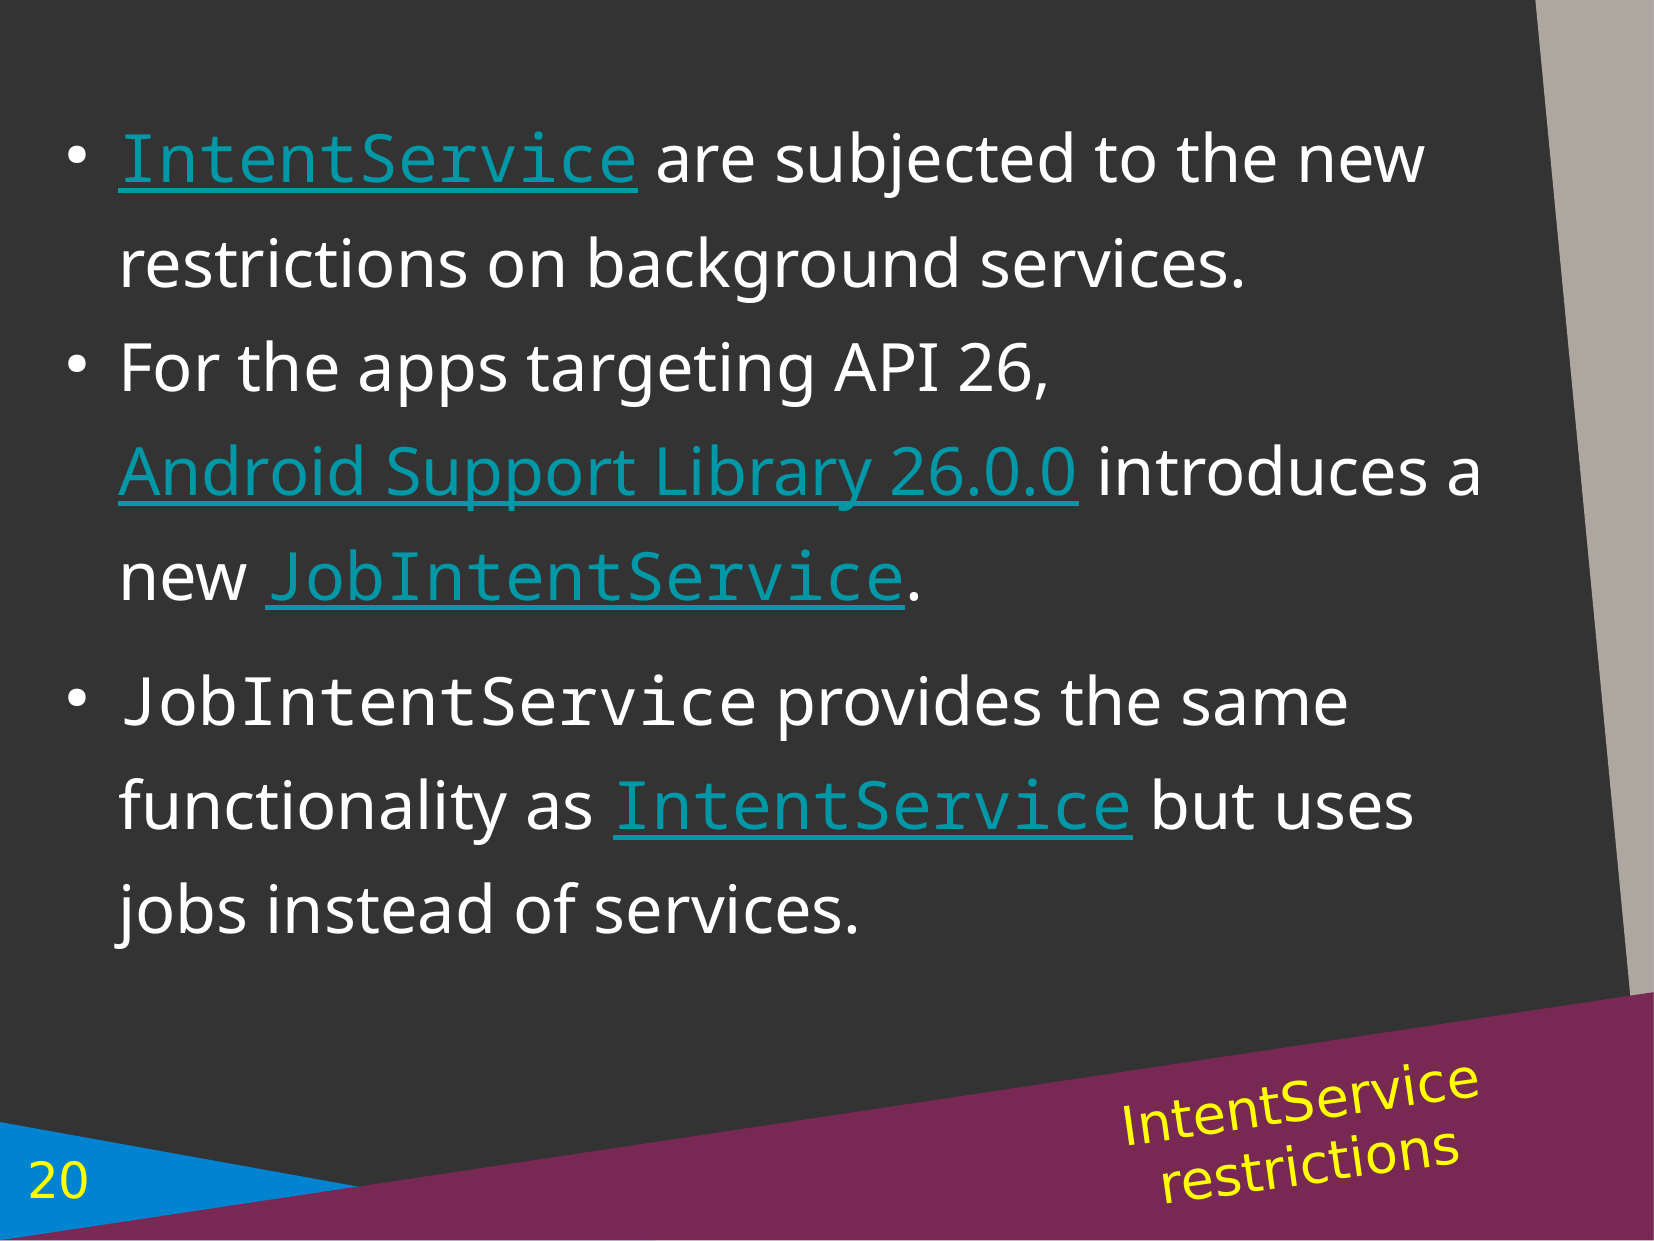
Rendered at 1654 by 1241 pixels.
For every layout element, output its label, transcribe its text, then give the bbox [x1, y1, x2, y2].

title IntentService restrictions [956, 995, 1654, 1241]
list IntentService are subjected to the new restrictions on background services. For the apps targeting API 26, Android Support Library 26.0.0 introduces a new JobIntentService. JobIntentService provides the same functionality as IntentService but uses jobs instead of services. [47, 70, 1536, 981]
